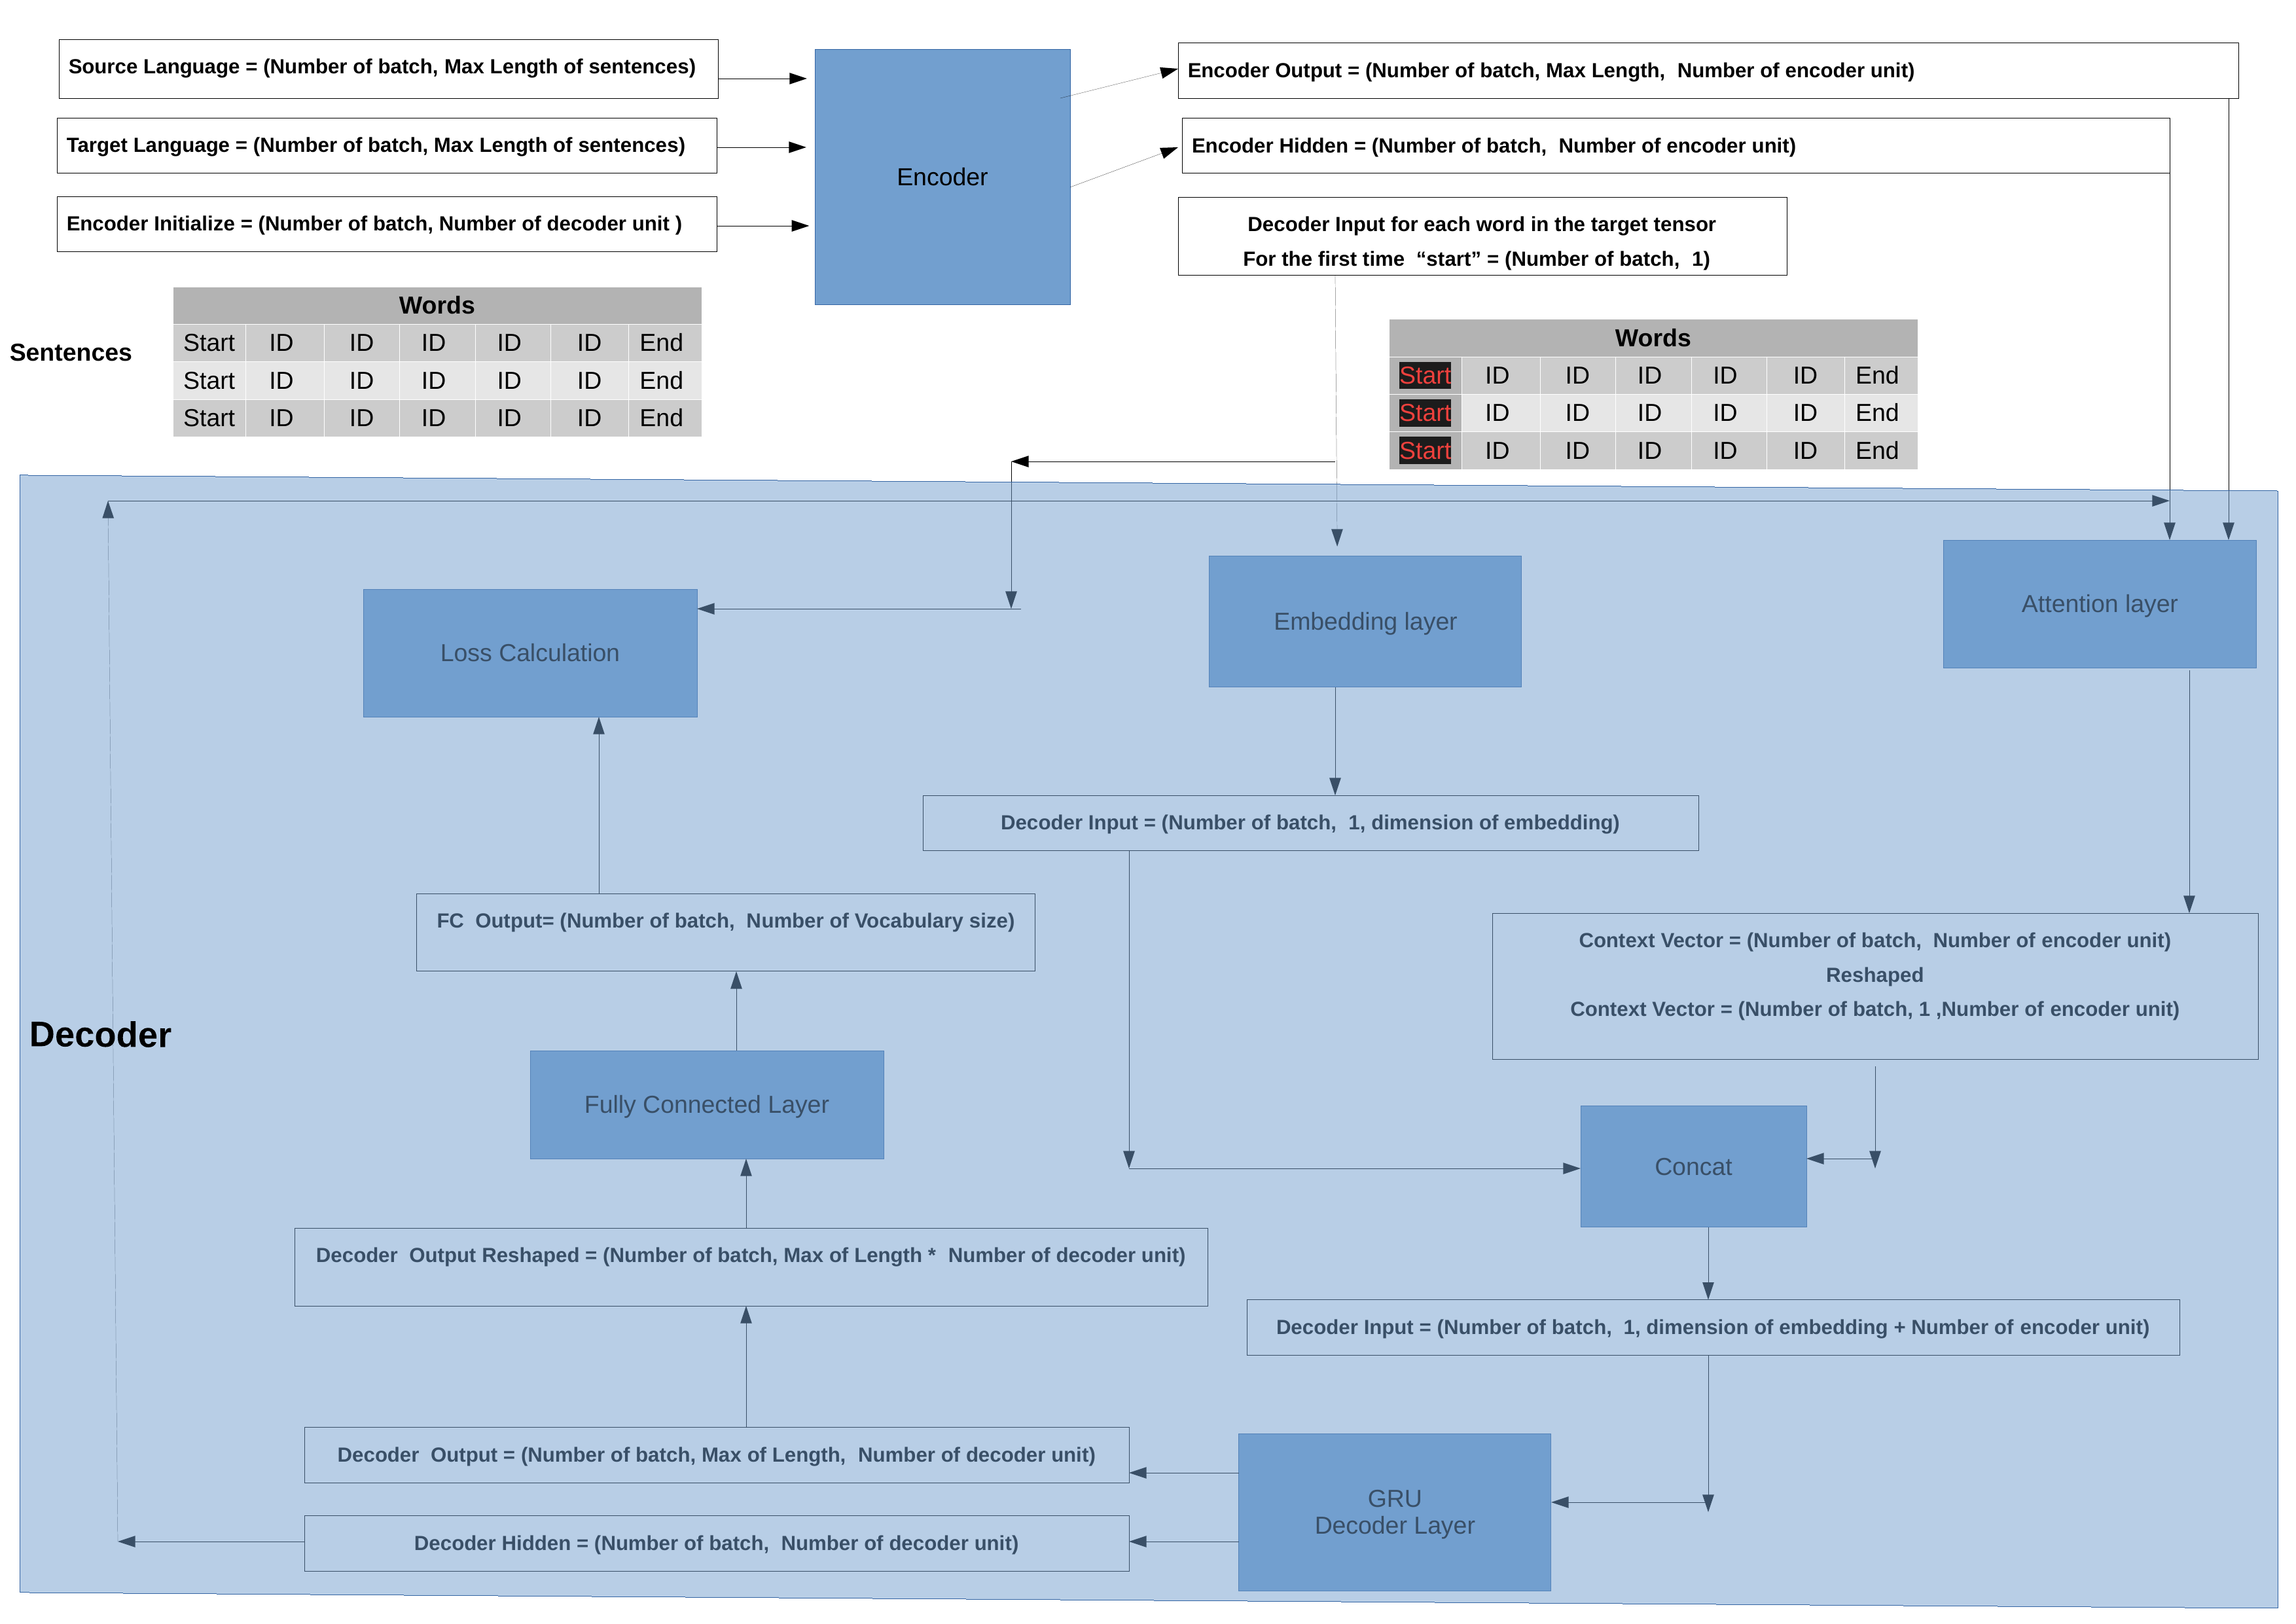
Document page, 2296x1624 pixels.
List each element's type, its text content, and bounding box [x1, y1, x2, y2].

table_cell ID [1541, 432, 1615, 469]
text_box Decoder [20, 475, 2278, 1608]
table_cell Start [173, 400, 245, 437]
text_box Encoder [815, 49, 1071, 305]
table_cell ID [551, 325, 628, 361]
table_cell ID [1616, 432, 1691, 469]
table_cell End [629, 362, 702, 399]
table_cell ID [1462, 357, 1540, 394]
table_cell ID [1462, 432, 1540, 469]
table_cell ID [1541, 395, 1615, 431]
table_cell End [1845, 357, 1918, 394]
table_cell ID [551, 400, 628, 437]
text_box Encoder Output = (Number of batch, Max Length, Number of encoder unit) [1178, 43, 2239, 99]
text_box Encoder Hidden = (Number of batch, Number of encoder unit) [1182, 118, 2170, 173]
table_cell End [1845, 395, 1918, 431]
table_cell Start [1390, 357, 1462, 394]
table_header Words [173, 287, 702, 324]
table_cell ID [476, 362, 550, 399]
table_cell End [1845, 432, 1918, 469]
text_box Encoder Initialize = (Number of batch, Number of decoder unit ) [57, 196, 717, 252]
table_cell ID [246, 362, 324, 399]
text_box Source Language = (Number of batch, Max Length of sentences) [59, 39, 719, 99]
table_cell ID [325, 325, 399, 361]
table_cell Start [187, 380, 196, 388]
table_cell ID [400, 325, 475, 361]
table_cell ID [1767, 357, 1844, 394]
table_cell Start [173, 362, 245, 399]
table_cell End [629, 325, 702, 361]
table_cell ID [1692, 395, 1767, 431]
table_cell ID [246, 325, 324, 361]
table_cell ID [246, 400, 324, 437]
table_cell ID [400, 362, 475, 399]
table_header Words [1390, 319, 1918, 357]
text_box Decoder Input for each word in the target tensor For the first time “start” = (Number of batch, 1) [1178, 197, 1787, 276]
table_cell ID [1692, 357, 1767, 394]
table_cell ID [400, 400, 475, 437]
table_cell ID [476, 325, 550, 361]
table_cell ID [325, 400, 399, 437]
table_cell Start [187, 342, 196, 350]
text_box Sentences [0, 334, 187, 399]
table_cell ID [1462, 395, 1540, 431]
table_cell ID [551, 362, 628, 399]
table_cell Start [173, 325, 245, 361]
table_cell ID [1692, 432, 1767, 469]
table_cell ID [1767, 395, 1844, 431]
table_cell Start [1390, 432, 1462, 469]
text_box Target Language = (Number of batch, Max Length of sentences) [57, 118, 717, 173]
table_cell ID [1616, 357, 1691, 394]
table_cell ID [1767, 432, 1844, 469]
table_cell End [629, 400, 702, 437]
table_cell Start [1390, 395, 1462, 431]
table_cell ID [476, 400, 550, 437]
table_cell ID [325, 362, 399, 399]
table_cell ID [1541, 357, 1615, 394]
table_cell ID [1616, 395, 1691, 431]
